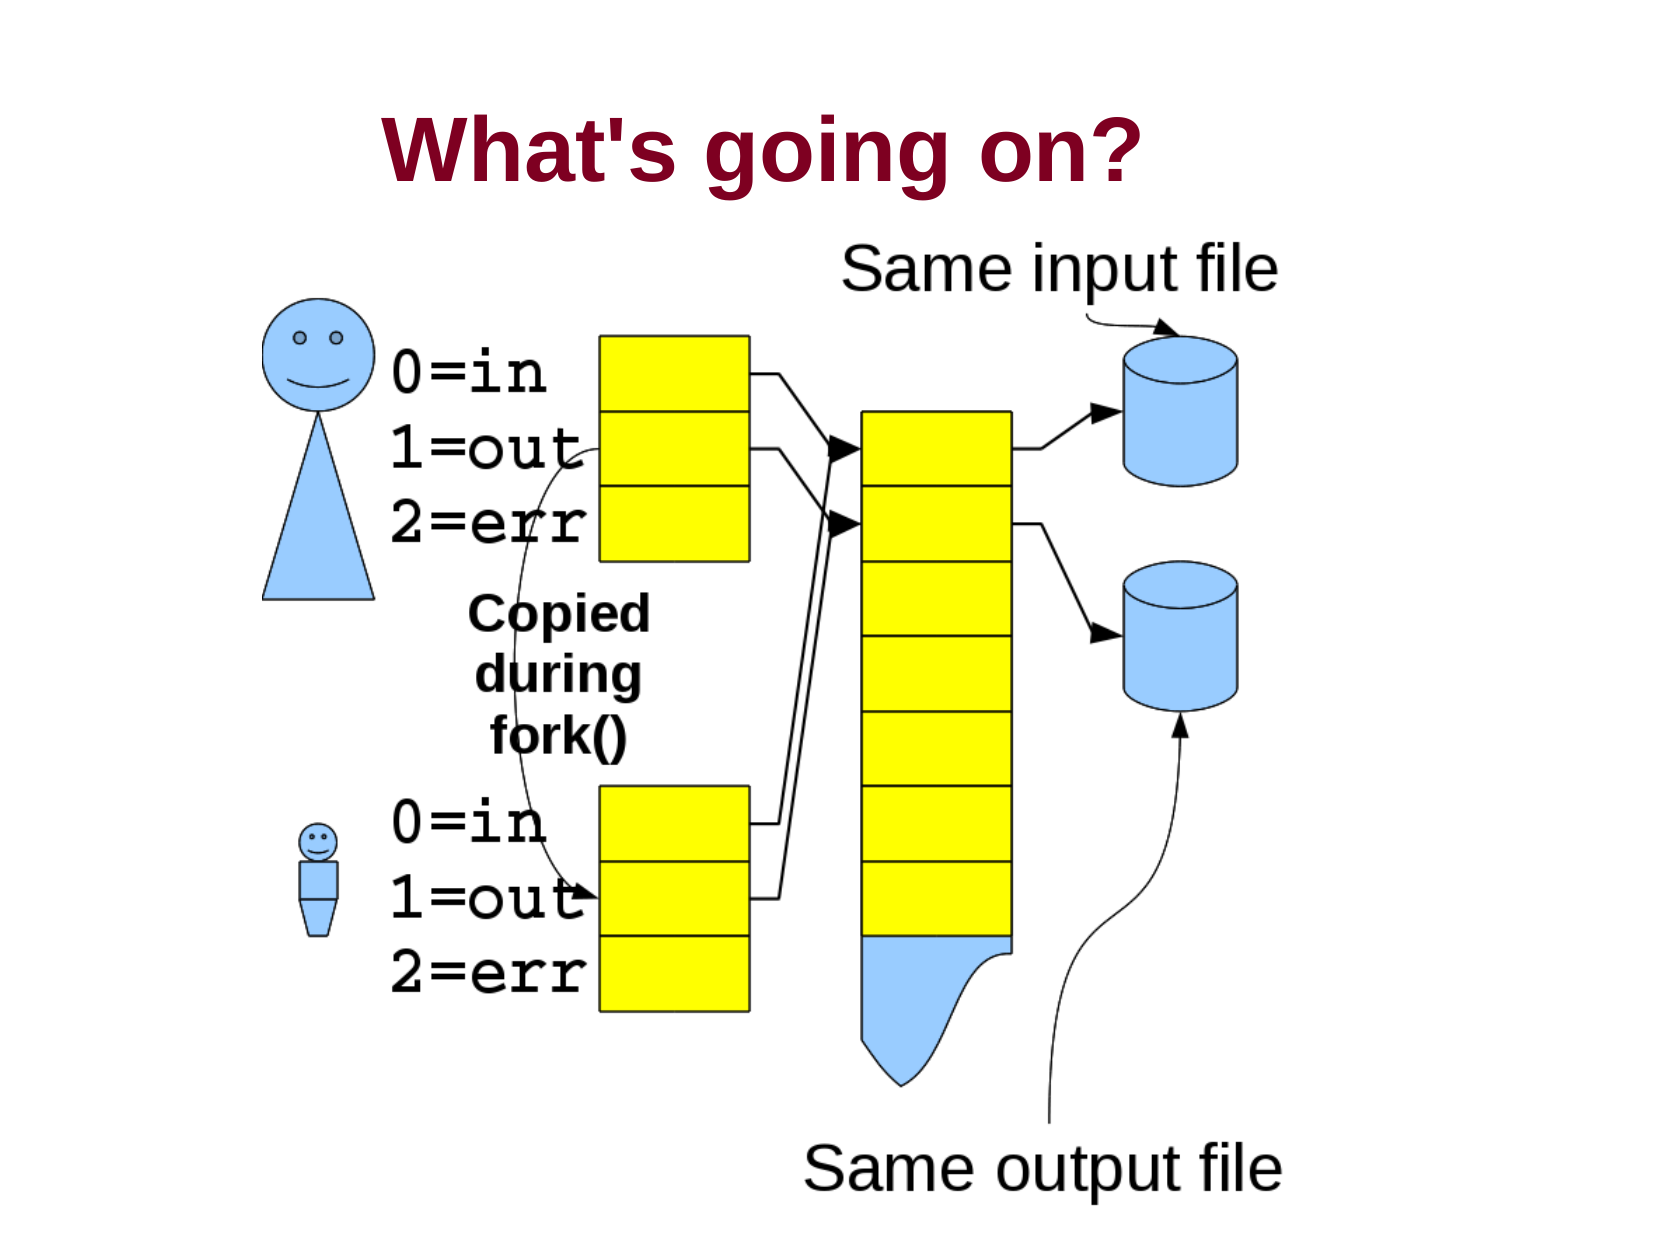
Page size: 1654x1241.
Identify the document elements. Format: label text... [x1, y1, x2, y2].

title What's going on? [118, 48, 1411, 253]
picture [0, 0, 1654, 1241]
